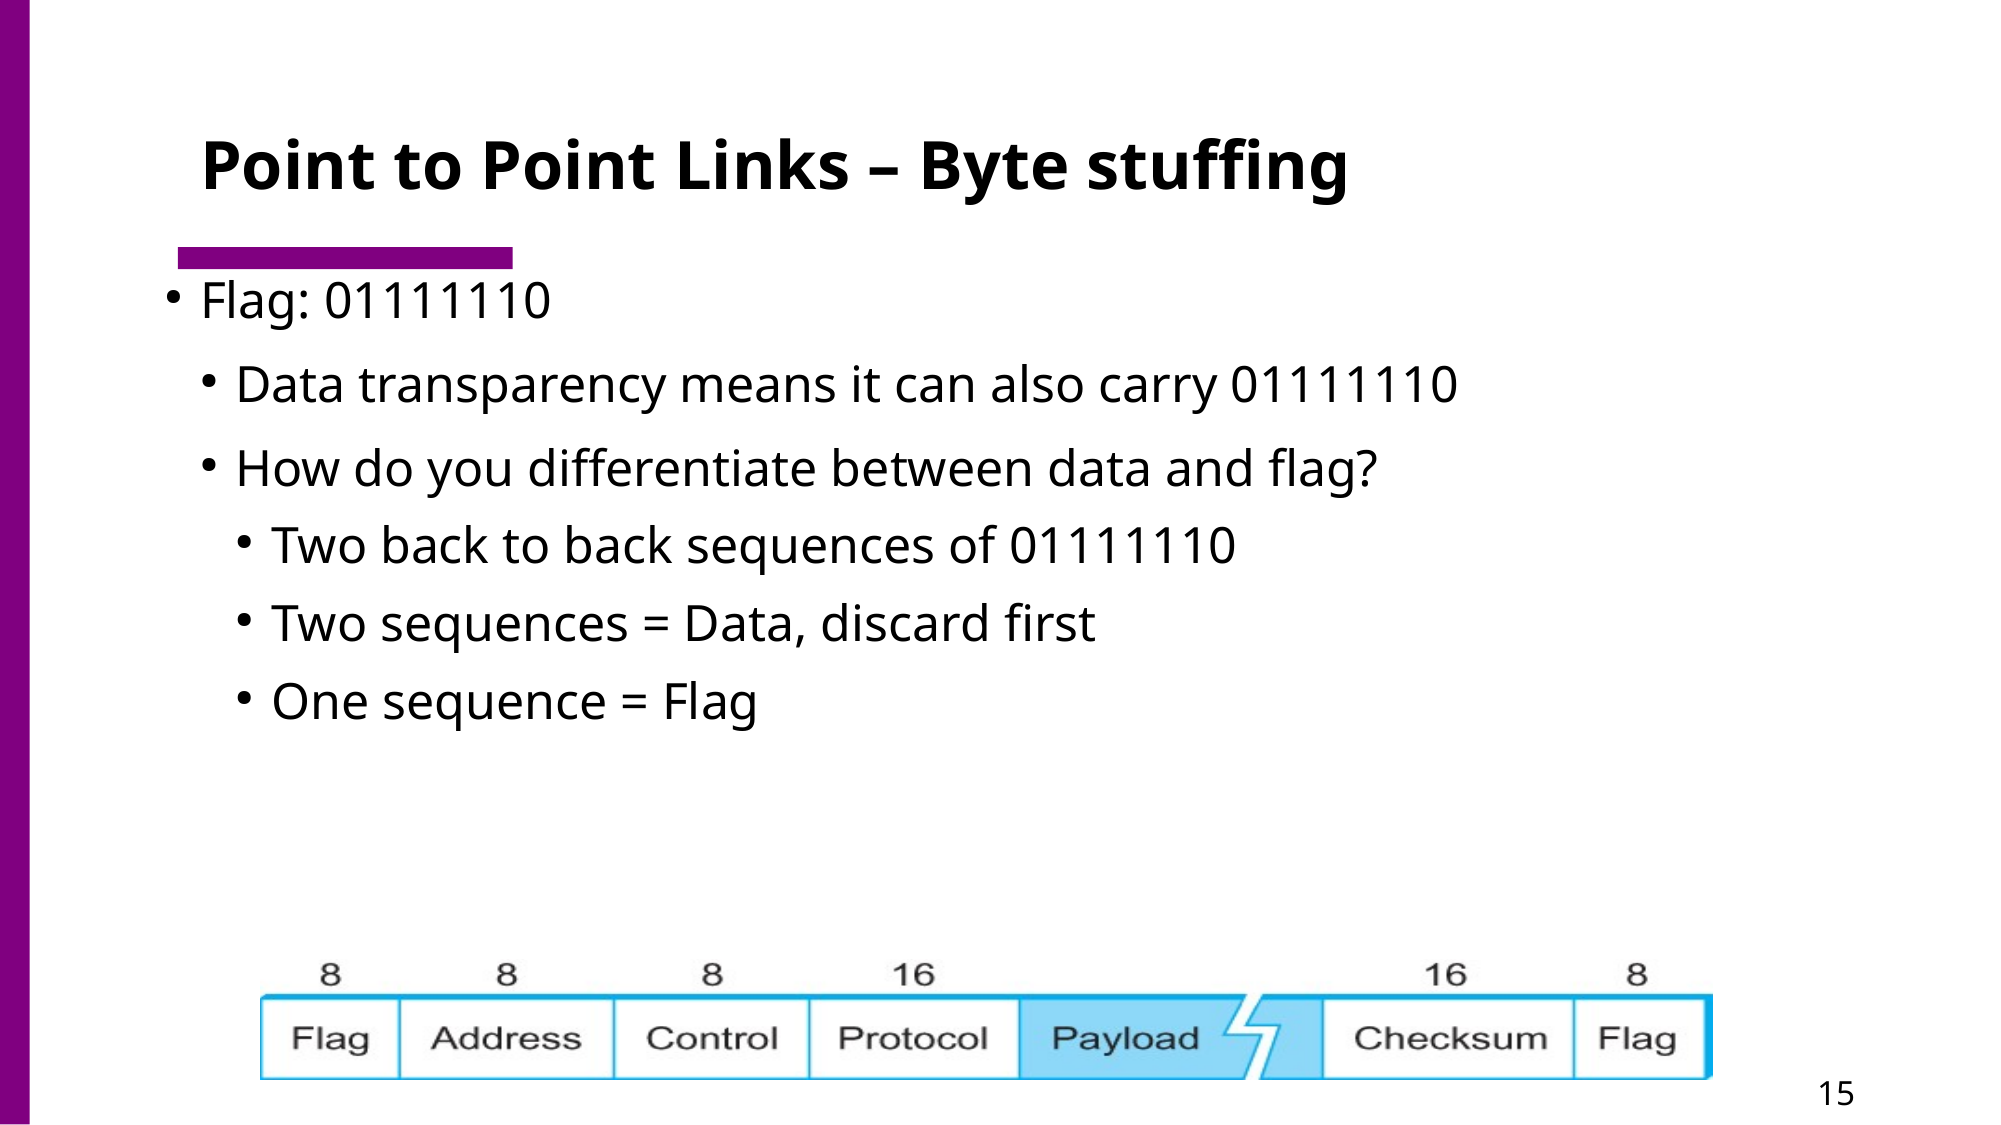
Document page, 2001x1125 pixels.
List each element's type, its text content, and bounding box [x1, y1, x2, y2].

list Flag: 01111110 Data transparency means it can also carry 01111110 How do you differentiate between data and flag? Two back to back sequences of 01111110 Two sequences = Data, discard first One sequence = Flag [149, 184, 1959, 1024]
picture [260, 959, 1713, 1081]
title Point to Point Links – Byte stuffing [149, 84, 1962, 211]
